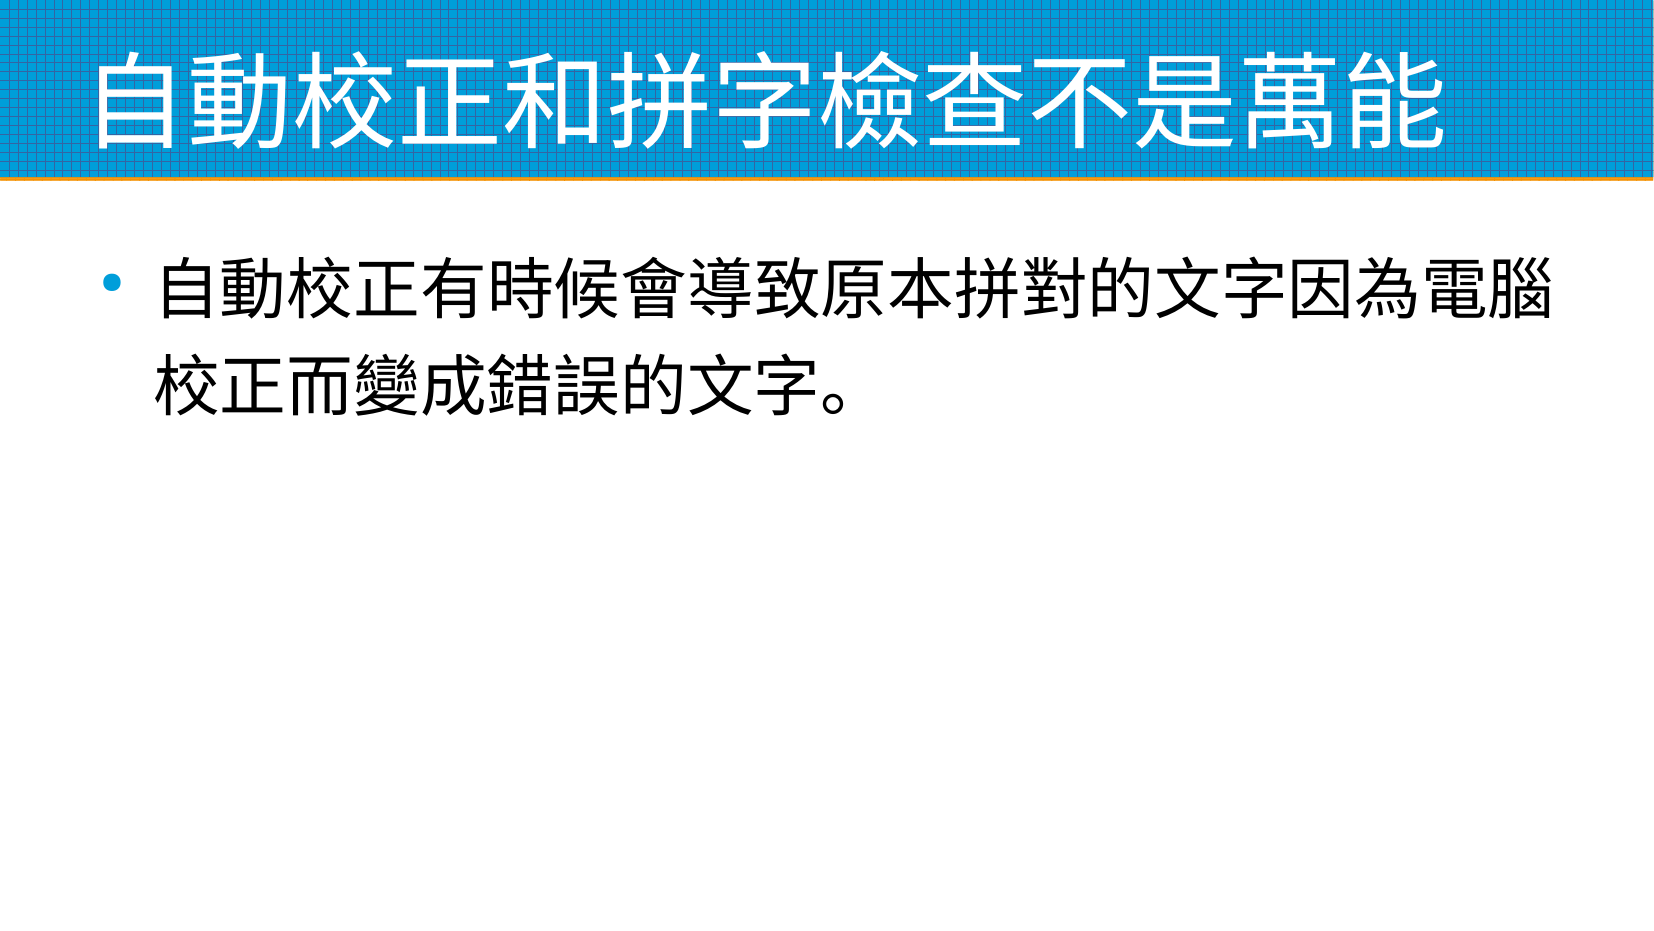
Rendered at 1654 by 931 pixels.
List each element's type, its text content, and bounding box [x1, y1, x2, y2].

title 自動校正和拼字檢查不是萬能 [82, 14, 1571, 171]
list 自動校正有時候會導致原本拼對的文字因為電腦校正而變成錯誤的文字。 [82, 236, 1563, 811]
